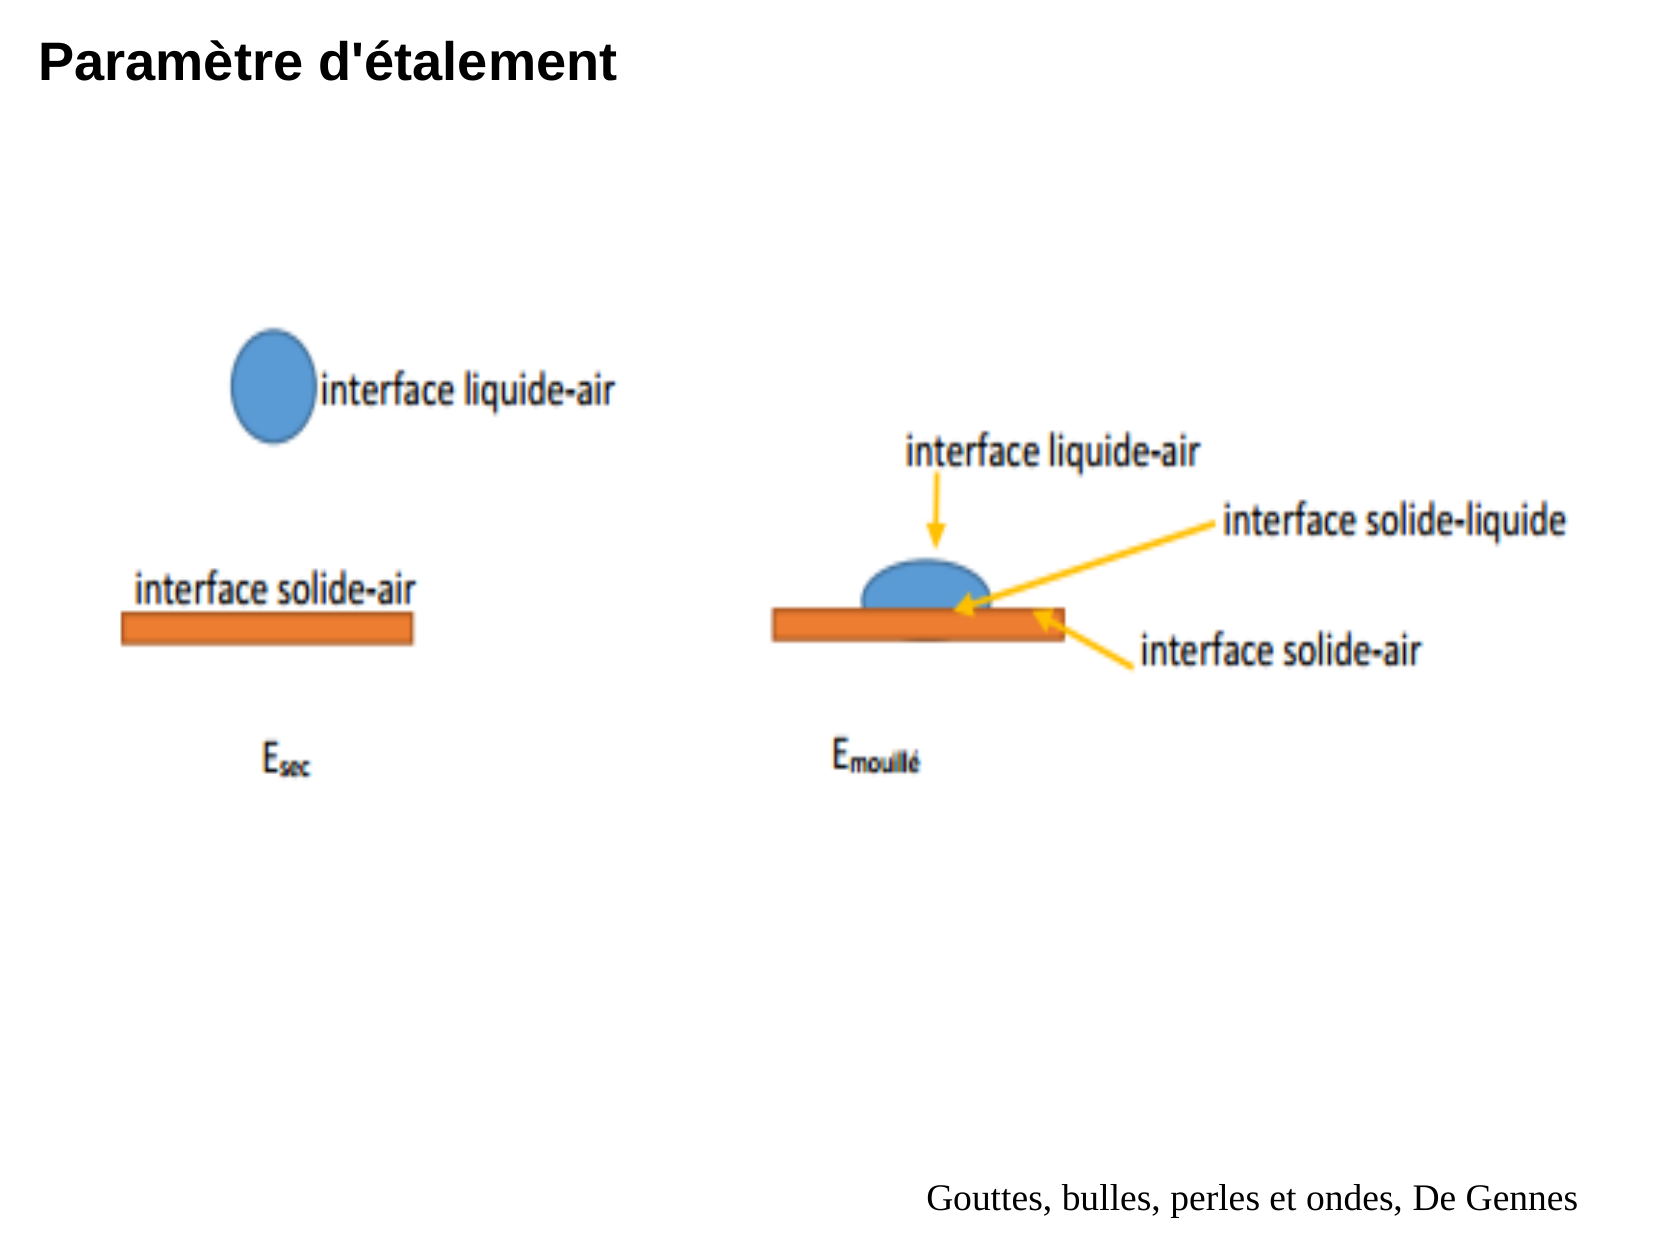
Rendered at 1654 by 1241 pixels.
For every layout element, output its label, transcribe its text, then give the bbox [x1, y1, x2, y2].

text_box Paramètre d'étalement [23, 23, 650, 101]
text_box Gouttes, bulles, perles et ondes, De Gennes [874, 1169, 1654, 1227]
picture [70, 295, 1583, 839]
